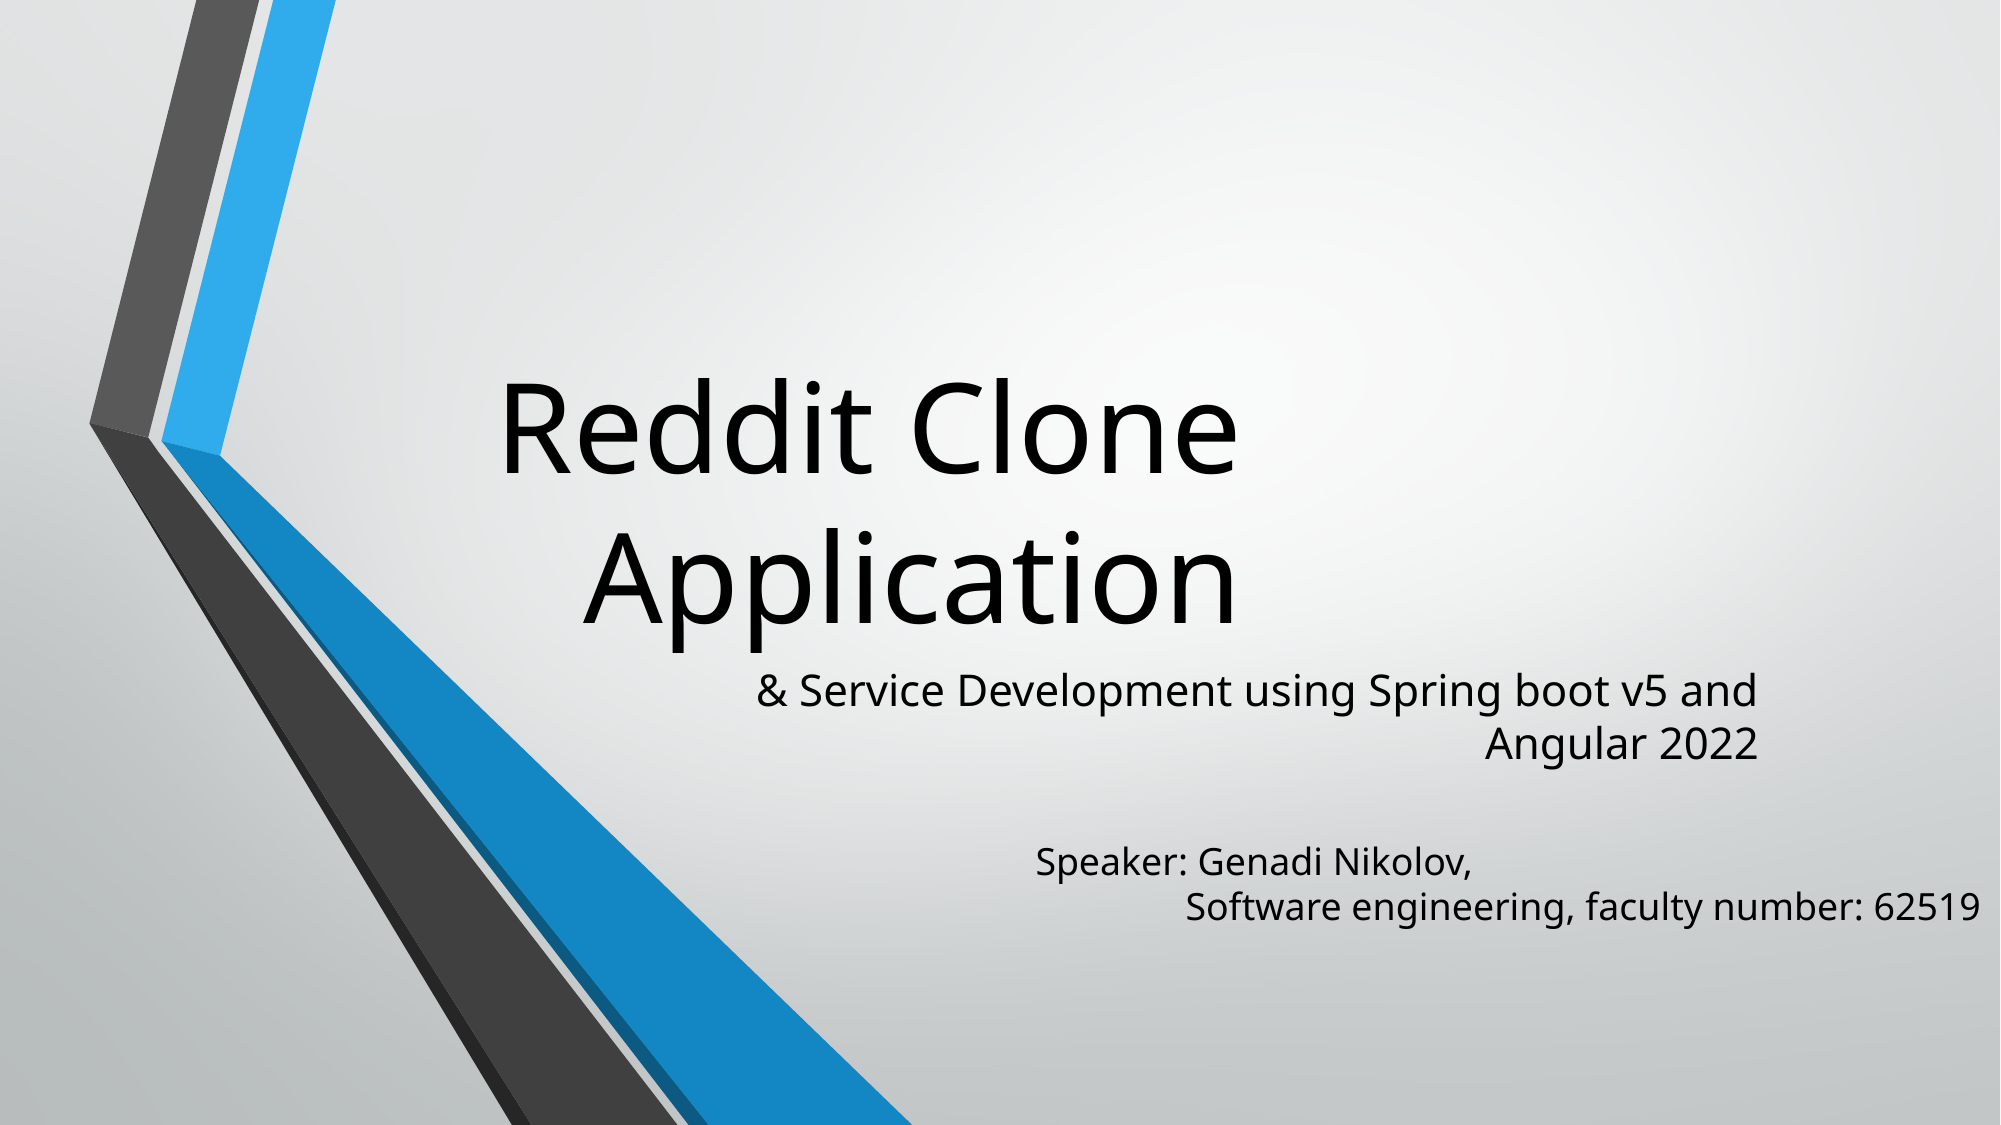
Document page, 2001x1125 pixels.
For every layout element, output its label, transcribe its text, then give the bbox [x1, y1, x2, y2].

subtitle & Service Development using Spring boot v5 and Angular 2022 [740, 655, 1887, 884]
text_box Speaker: Genadi Nikolov, Software engineering, faculty number: 62519 [1020, 830, 2000, 937]
title Reddit Clone Application [480, 226, 1887, 656]
